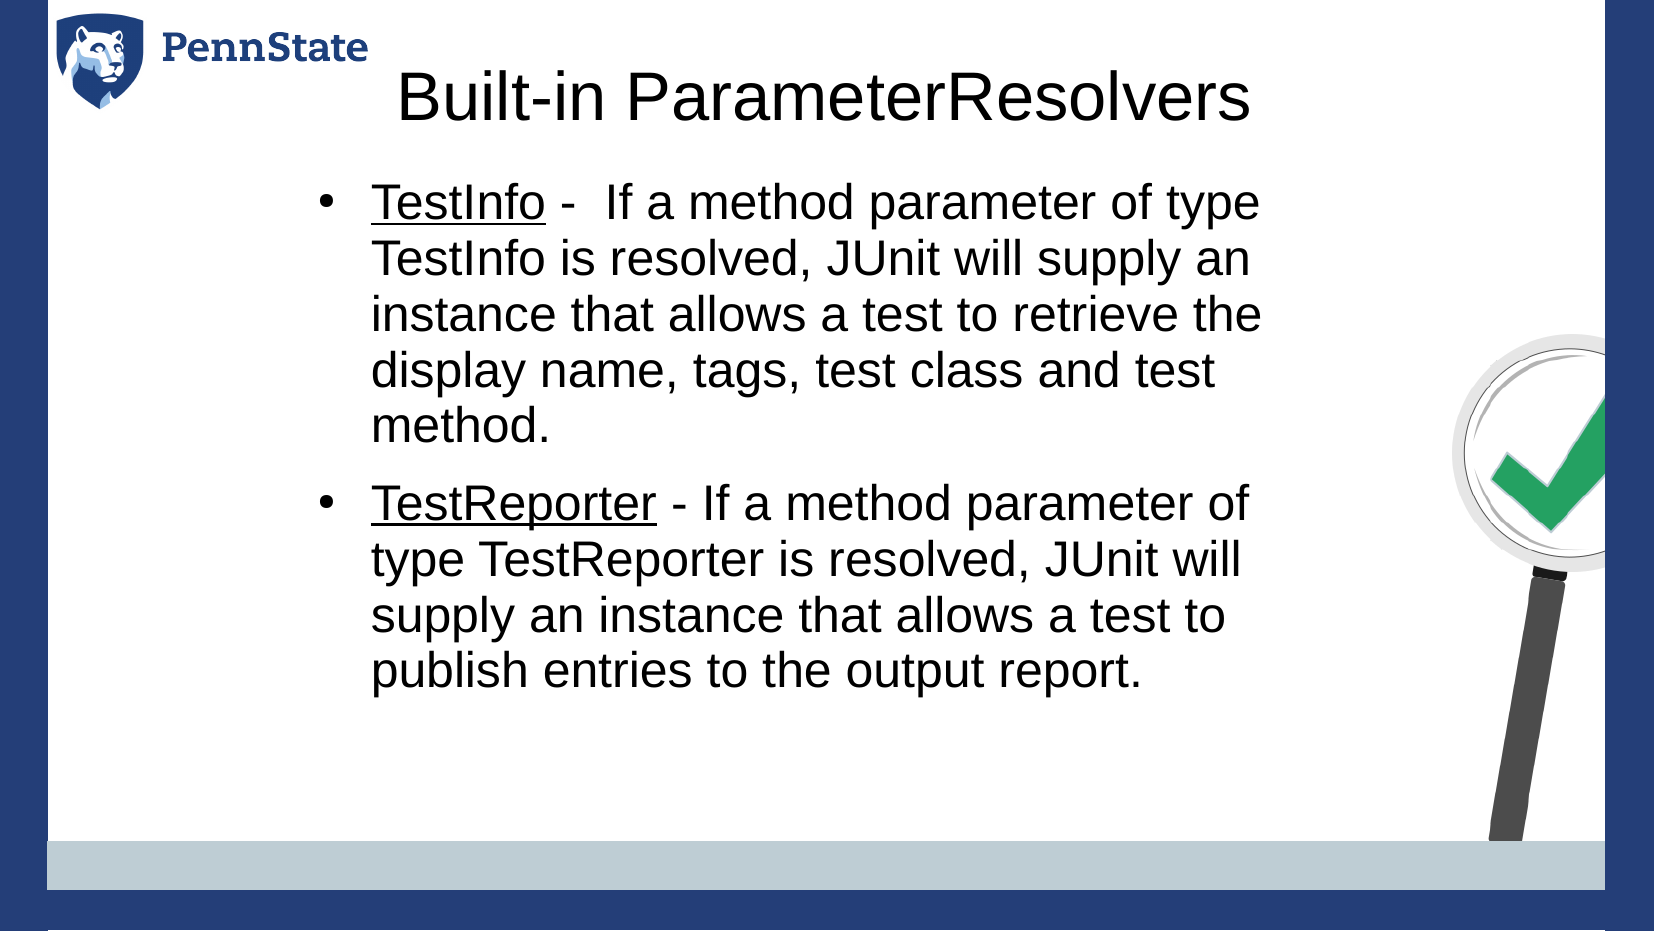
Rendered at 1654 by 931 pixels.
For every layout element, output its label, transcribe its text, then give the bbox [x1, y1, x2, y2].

title Built-in ParameterResolvers [60, 19, 1591, 175]
picture [48, 0, 411, 152]
picture [1452, 334, 1605, 841]
list TestInfo - If a method parameter of type TestInfo is resolved, JUnit will supply an instance that allows a test to retrieve the display name, tags, test class and test method. TestReporter - If a method parameter of type TestReporter is resolved, JUnit will supply an instance that allows a test to publish entries to the output report. [300, 174, 1276, 766]
